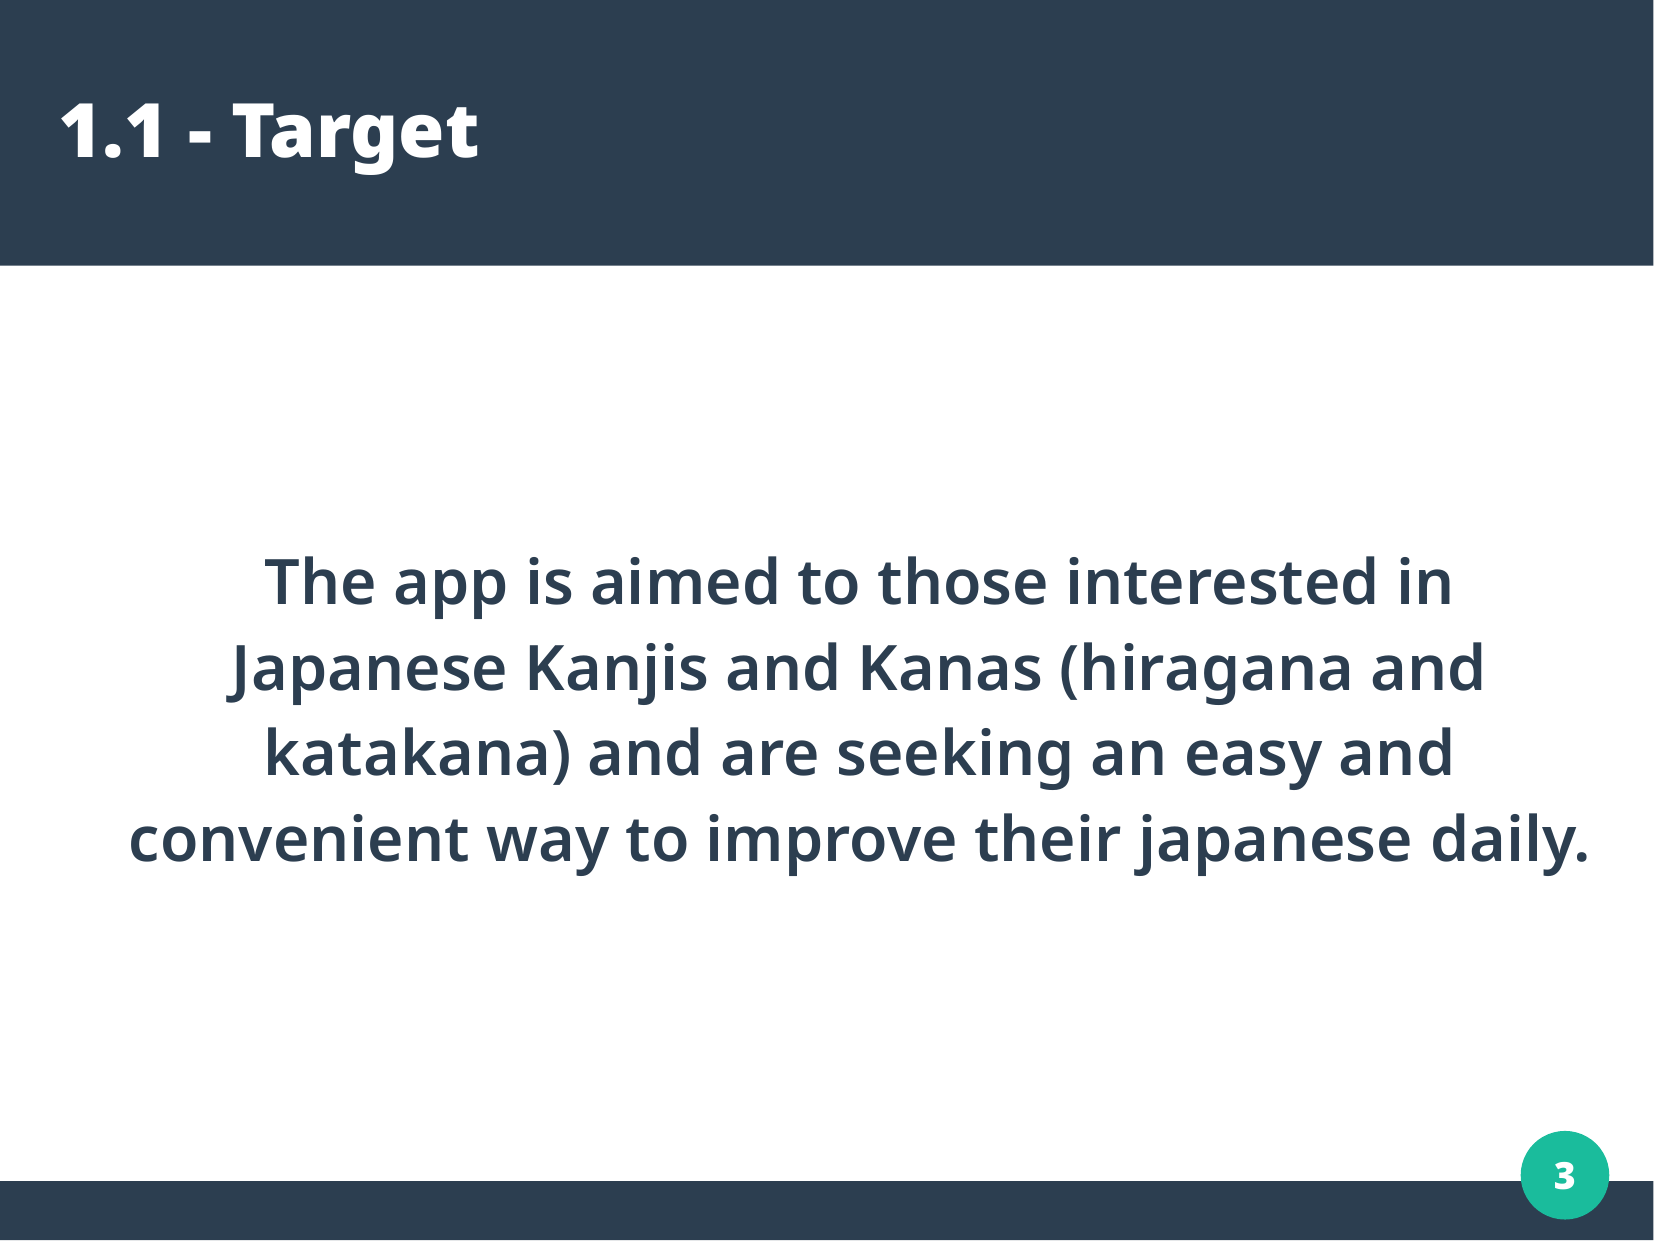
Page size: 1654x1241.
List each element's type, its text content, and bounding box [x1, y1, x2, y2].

list The app is aimed to those interested in Japanese Kanjis and Kanas (hiragana and katakana) and are seeking an easy and convenient way to improve their japanese daily. [59, 537, 1595, 957]
title 1.1 - Target [59, 49, 1595, 207]
